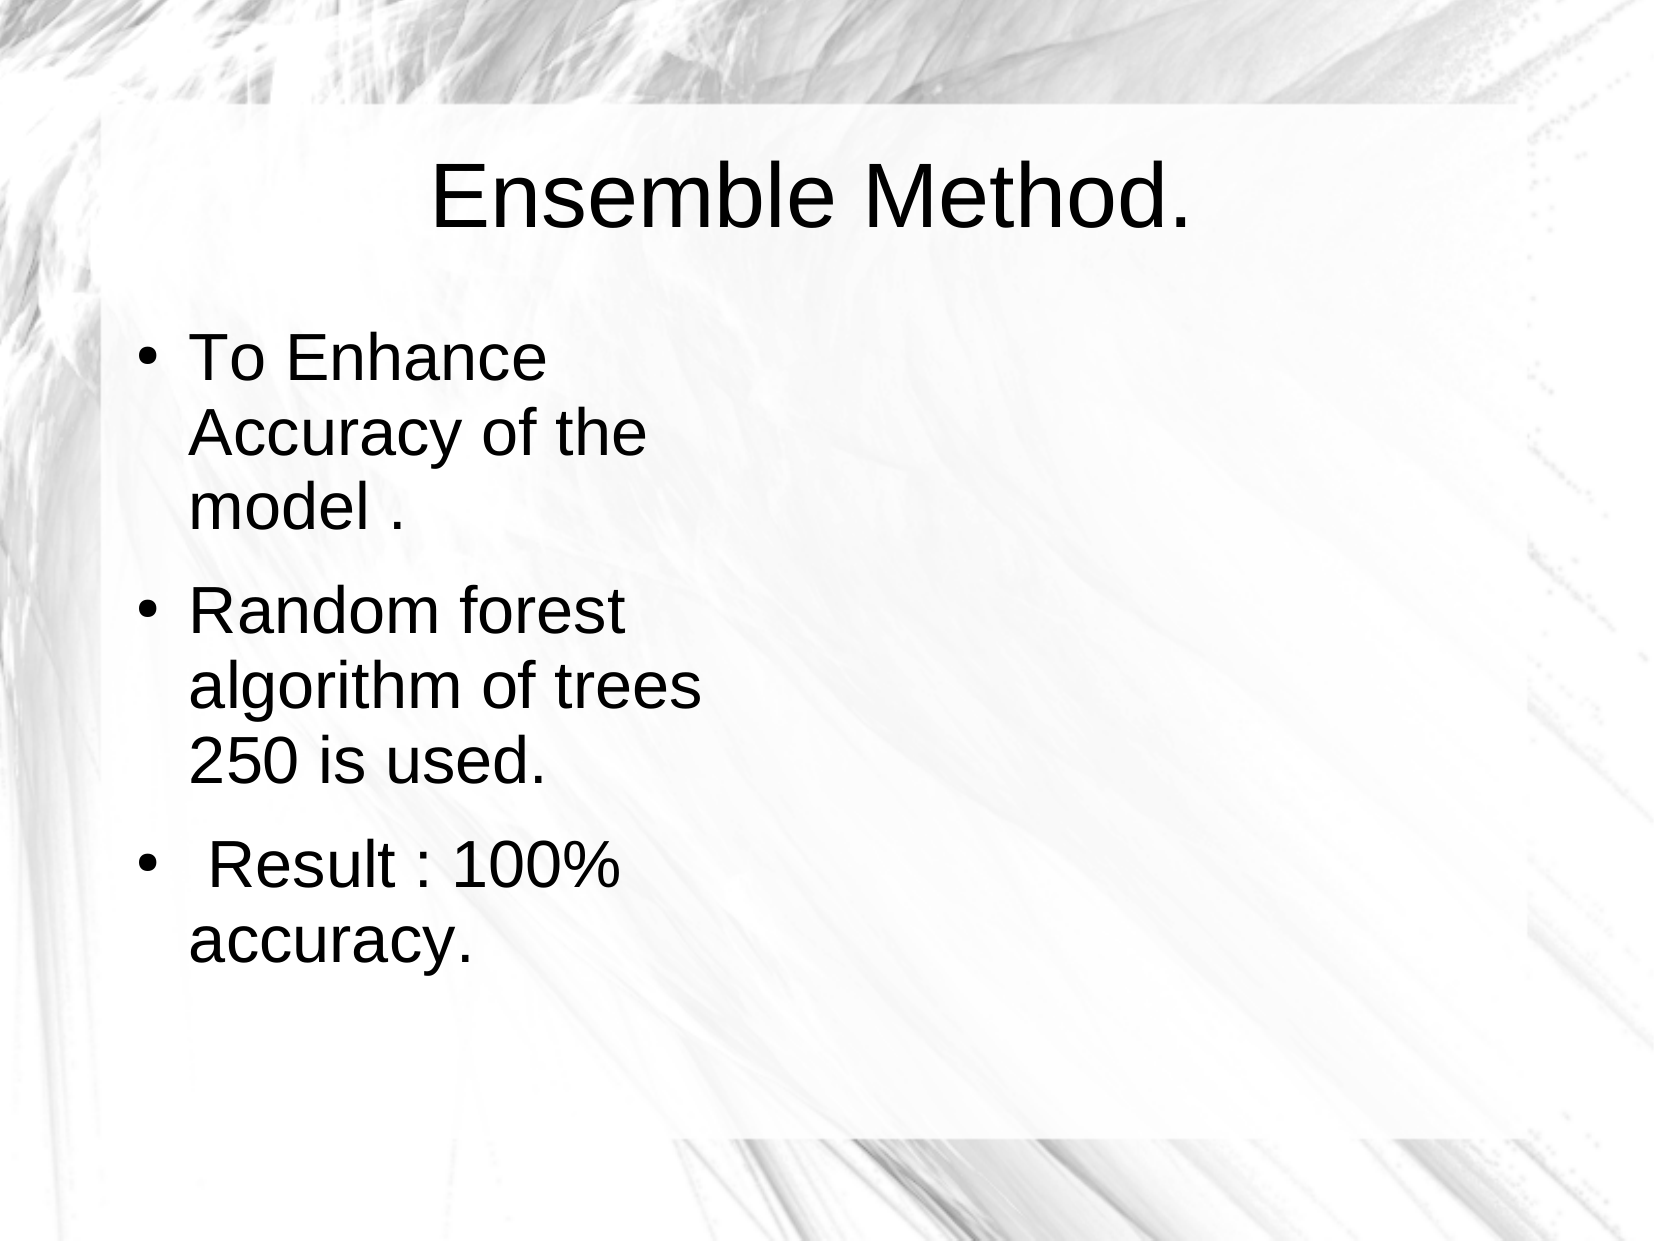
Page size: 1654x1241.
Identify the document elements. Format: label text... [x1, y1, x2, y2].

picture [0, 0, 1654, 1241]
title Ensemble Method. [118, 112, 1506, 281]
list To Enhance Accuracy of the model . Random forest algorithm of trees 250 is used. Result : 100% accuracy. [118, 319, 827, 977]
